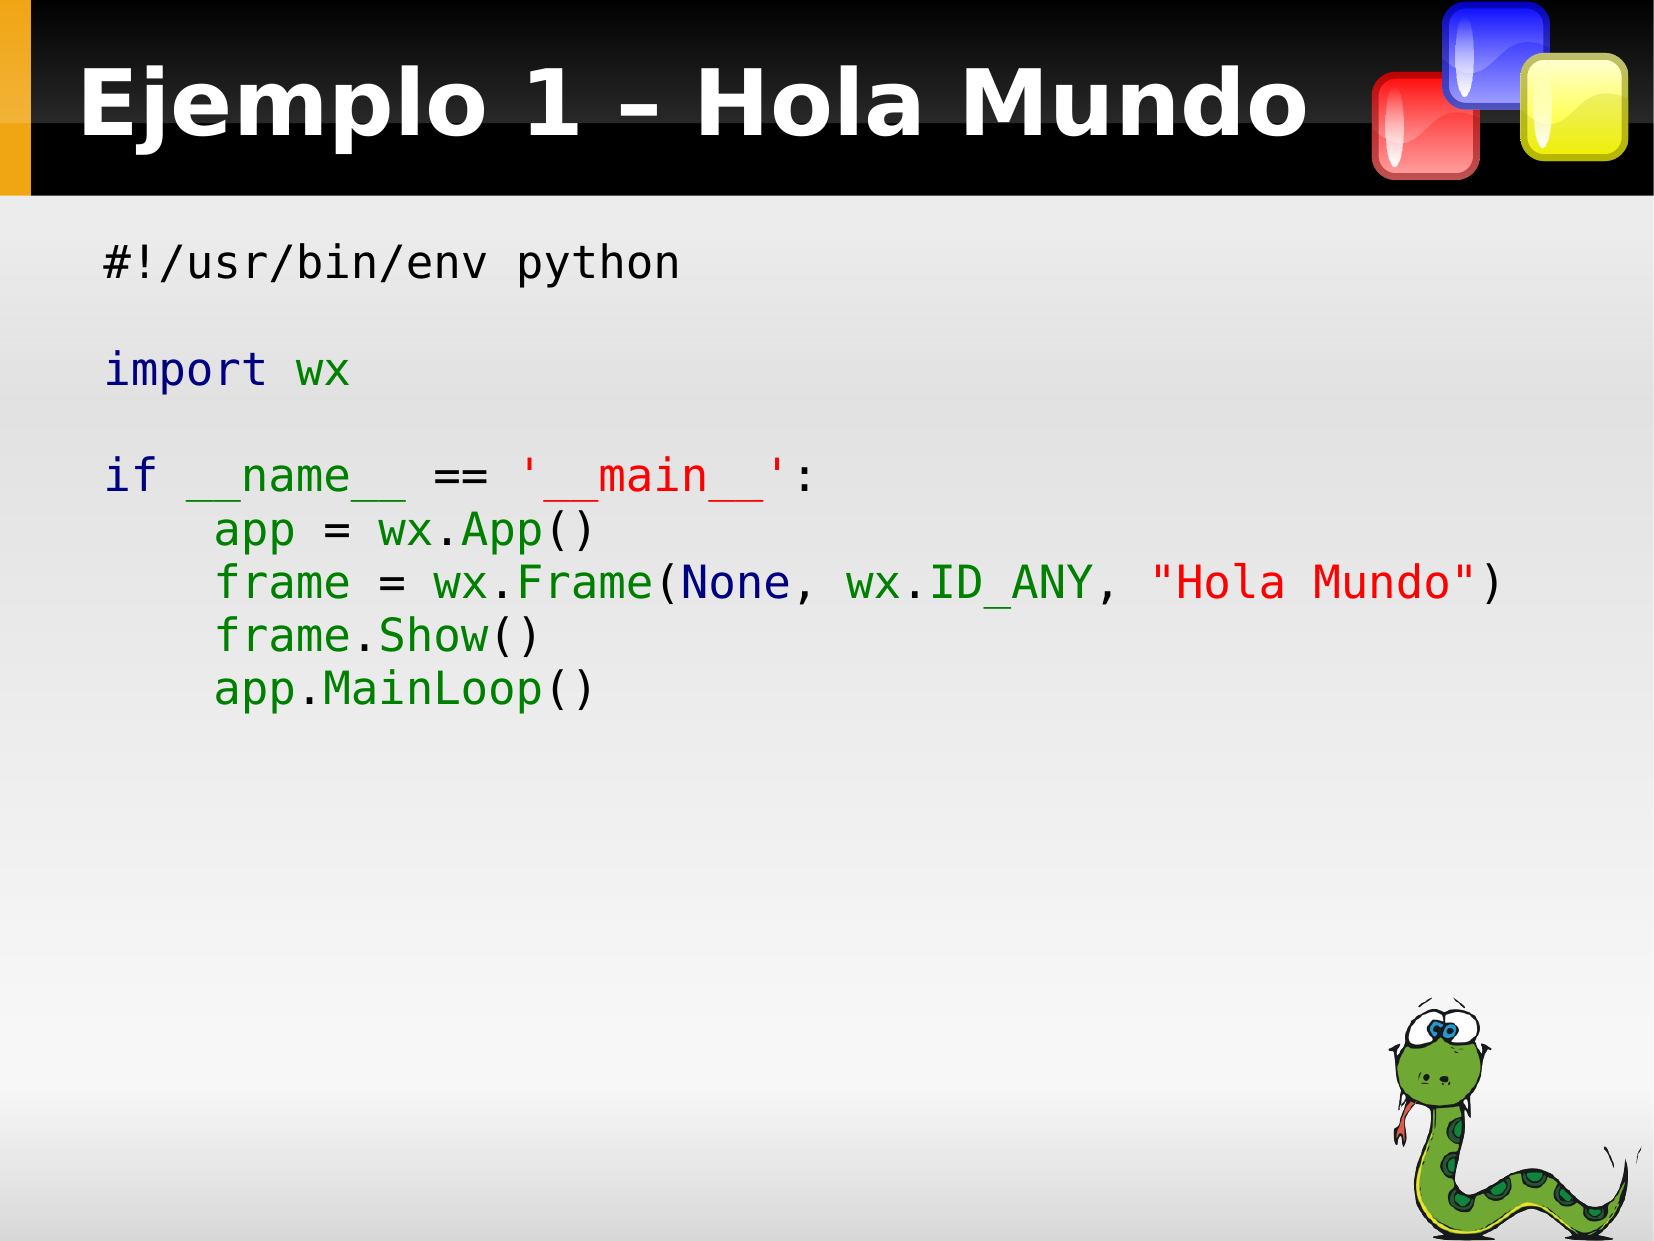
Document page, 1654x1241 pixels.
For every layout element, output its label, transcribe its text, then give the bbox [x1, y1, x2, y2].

text_box #!/usr/bin/env python import wx if __name__ == '__main__': app = wx.App() frame = wx.Frame(None, wx.ID_ANY, "Hola Mundo") frame.Show() app.MainLoop() [103, 236, 1551, 716]
picture [0, 0, 1654, 1241]
title Ejemplo 1 – Hola Mundo [76, 0, 1565, 208]
